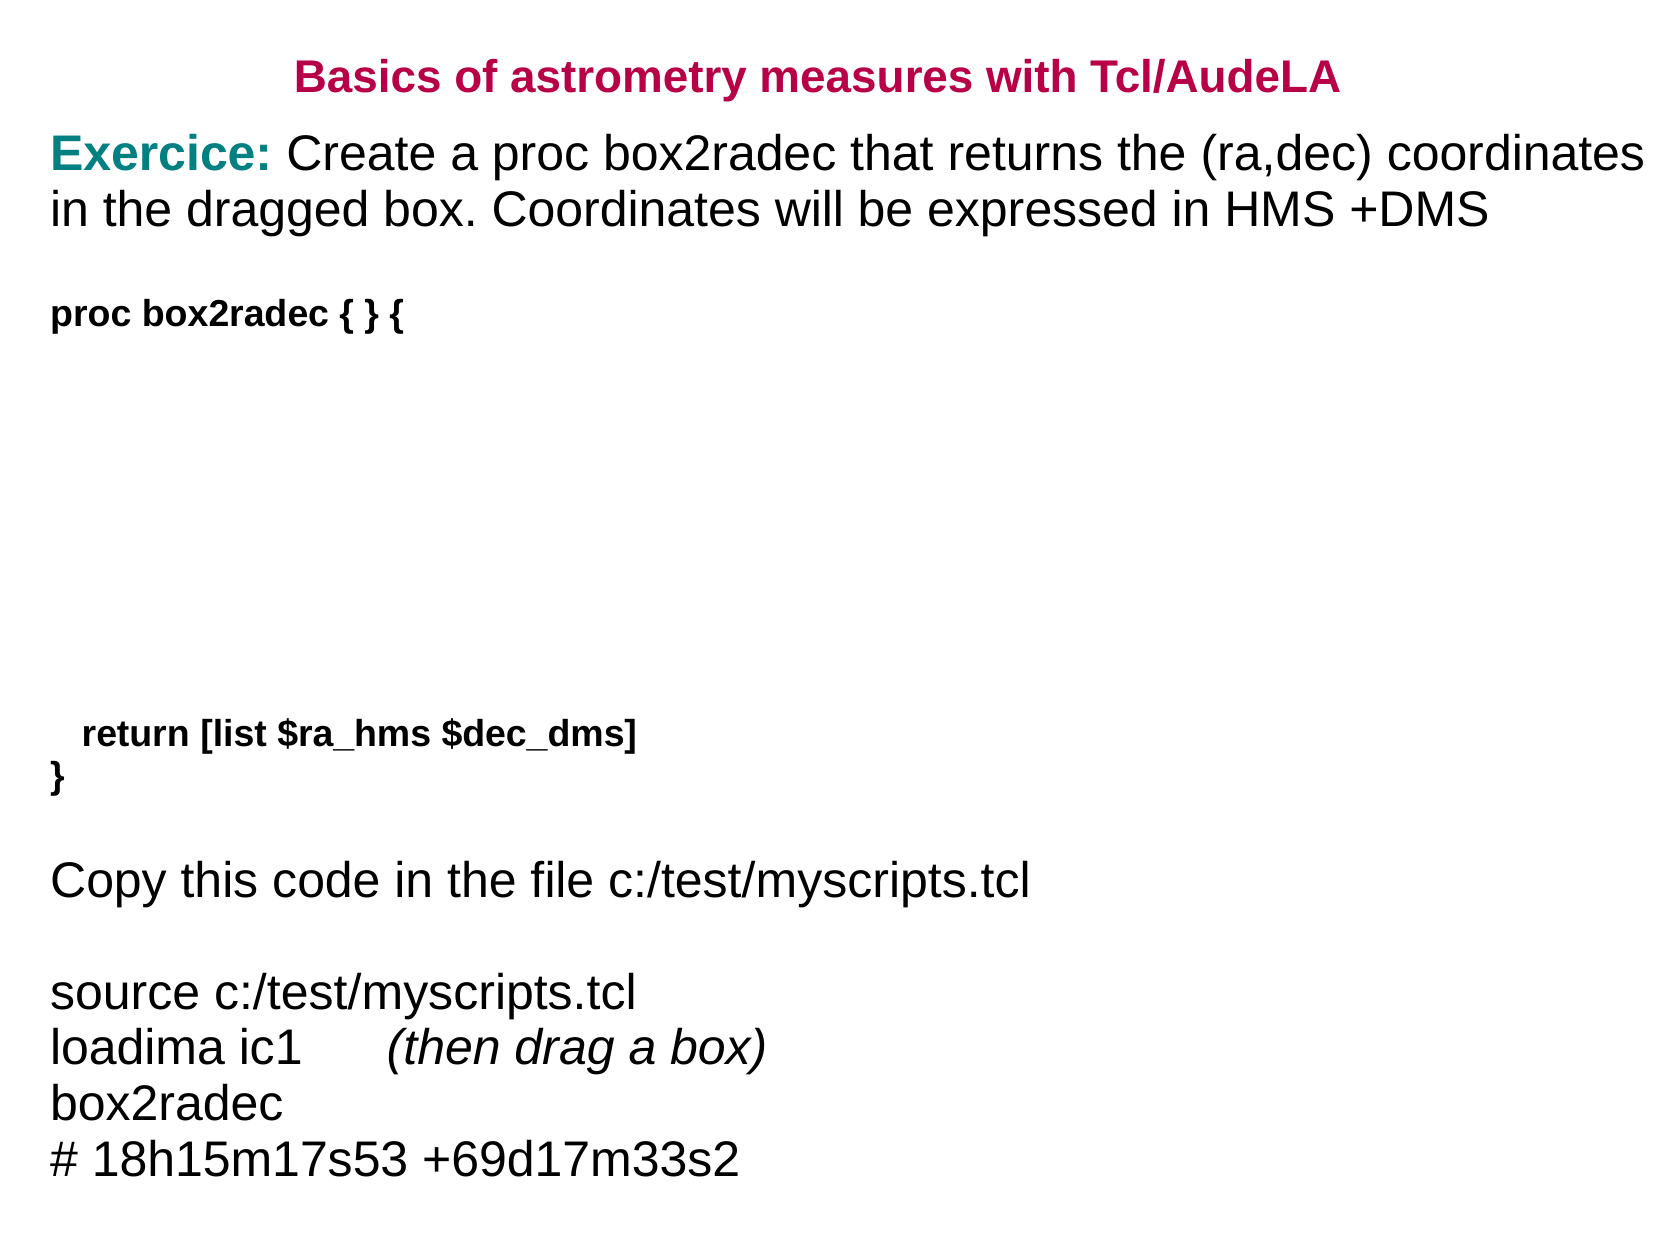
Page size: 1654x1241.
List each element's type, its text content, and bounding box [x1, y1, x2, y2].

text_box Basics of astrometry measures with Tcl/AudeLA [279, 43, 1357, 111]
text_box Exercice: Create a proc box2radec that returns the (ra,dec) coordinates in the dragged box. Coordinates will be expressed in HMS +DMS proc box2radec { } { return [list $ra_hms $dec_dms] } Copy this code in the file c:/test/myscripts.tcl source c:/test/myscripts.tcl loadima ic1 (then drag a box) box2radec # 18h15m17s53 +69d17m33s2 [35, 118, 1654, 1241]
